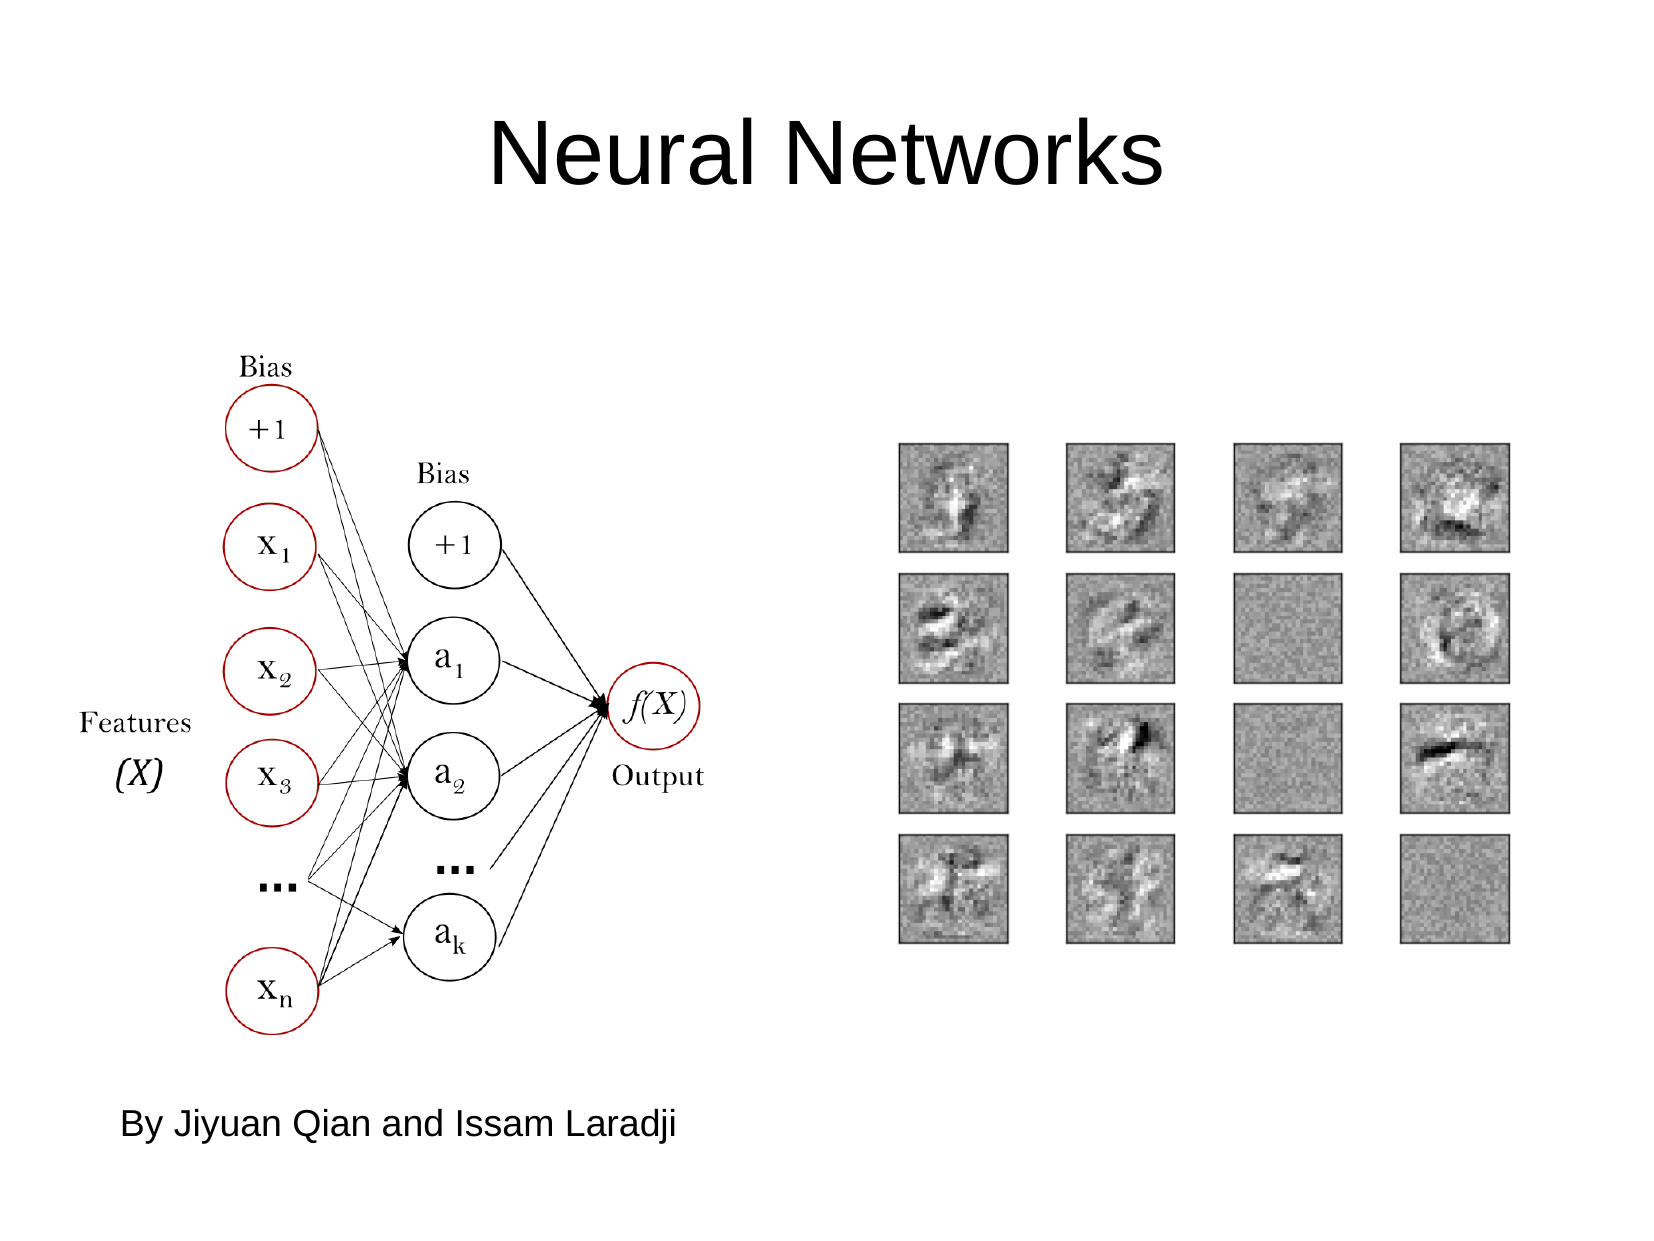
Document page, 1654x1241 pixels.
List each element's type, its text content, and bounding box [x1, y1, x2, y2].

picture [780, 381, 1607, 1005]
picture [79, 355, 704, 1035]
text_box By Jiyuan Qian and Issam Laradji [105, 1095, 1516, 1152]
title Neural Networks [82, 49, 1571, 257]
